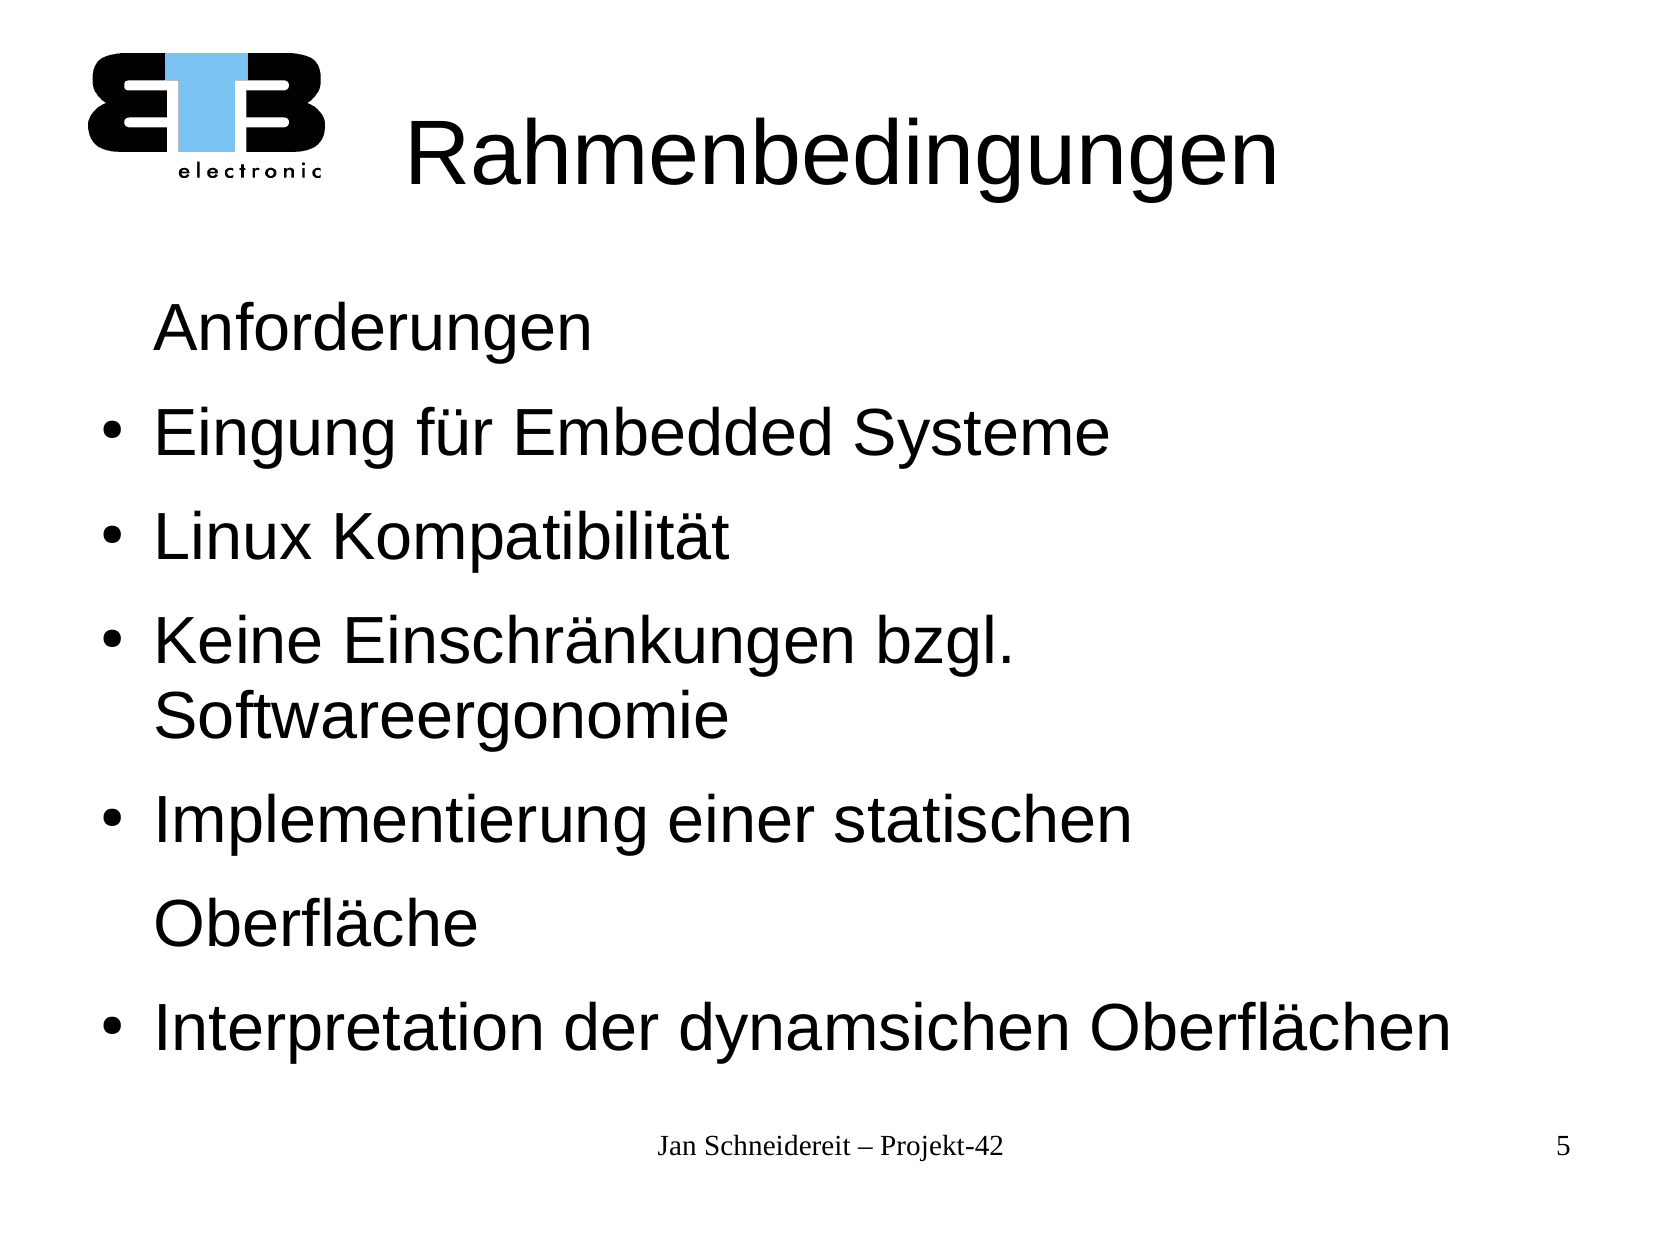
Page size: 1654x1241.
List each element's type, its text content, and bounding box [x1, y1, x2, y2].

list Anforderungen Eingung für Embedded Systeme Linux Kompatibilität Keine Einschränkungen bzgl. Softwareergonomie Implementierung einer statischen Oberfläche Interpretation der dynamsichen Oberflächen [82, 290, 1571, 1109]
title Rahmenbedingungen [82, 49, 1571, 257]
